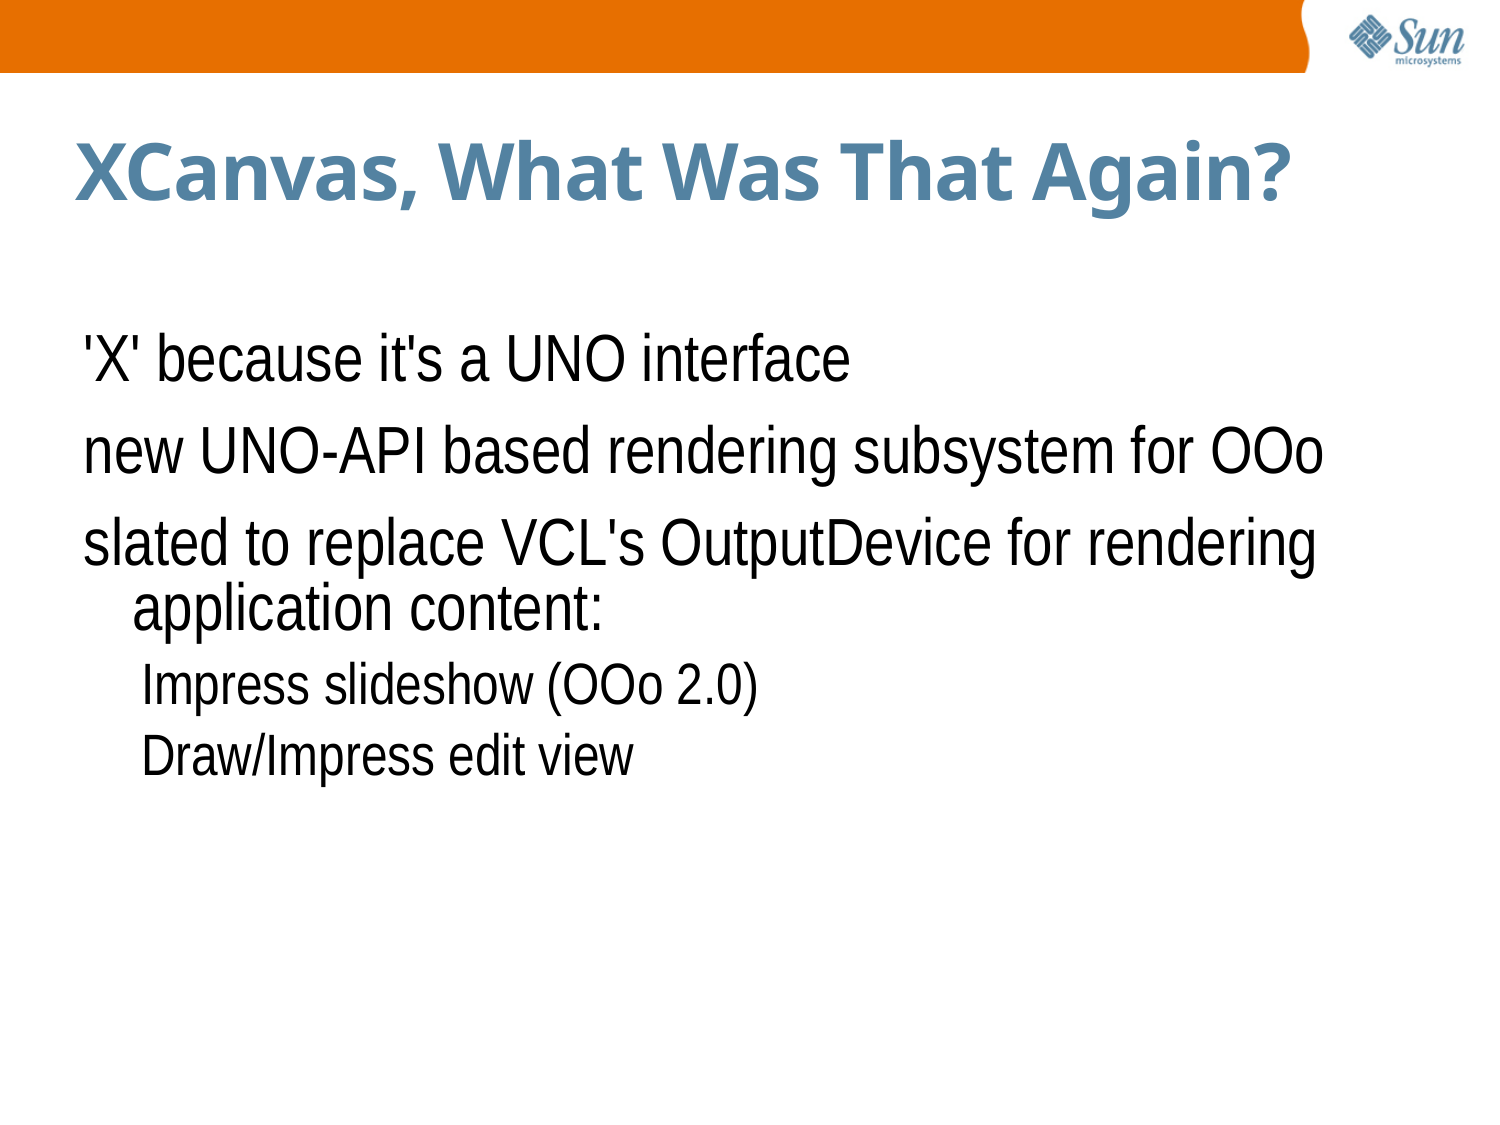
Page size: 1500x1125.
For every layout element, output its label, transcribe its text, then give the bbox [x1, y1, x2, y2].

picture [0, 0, 1500, 73]
title XCanvas, What Was That Again? [75, 123, 1437, 232]
list 'X' because it's a UNO interface new UNO-API based rendering subsystem for OOo slated to replace VCL's OutputDevice for rendering application content: Impress slideshow (OOo 2.0) Draw/Impress edit view [64, 328, 1401, 1028]
